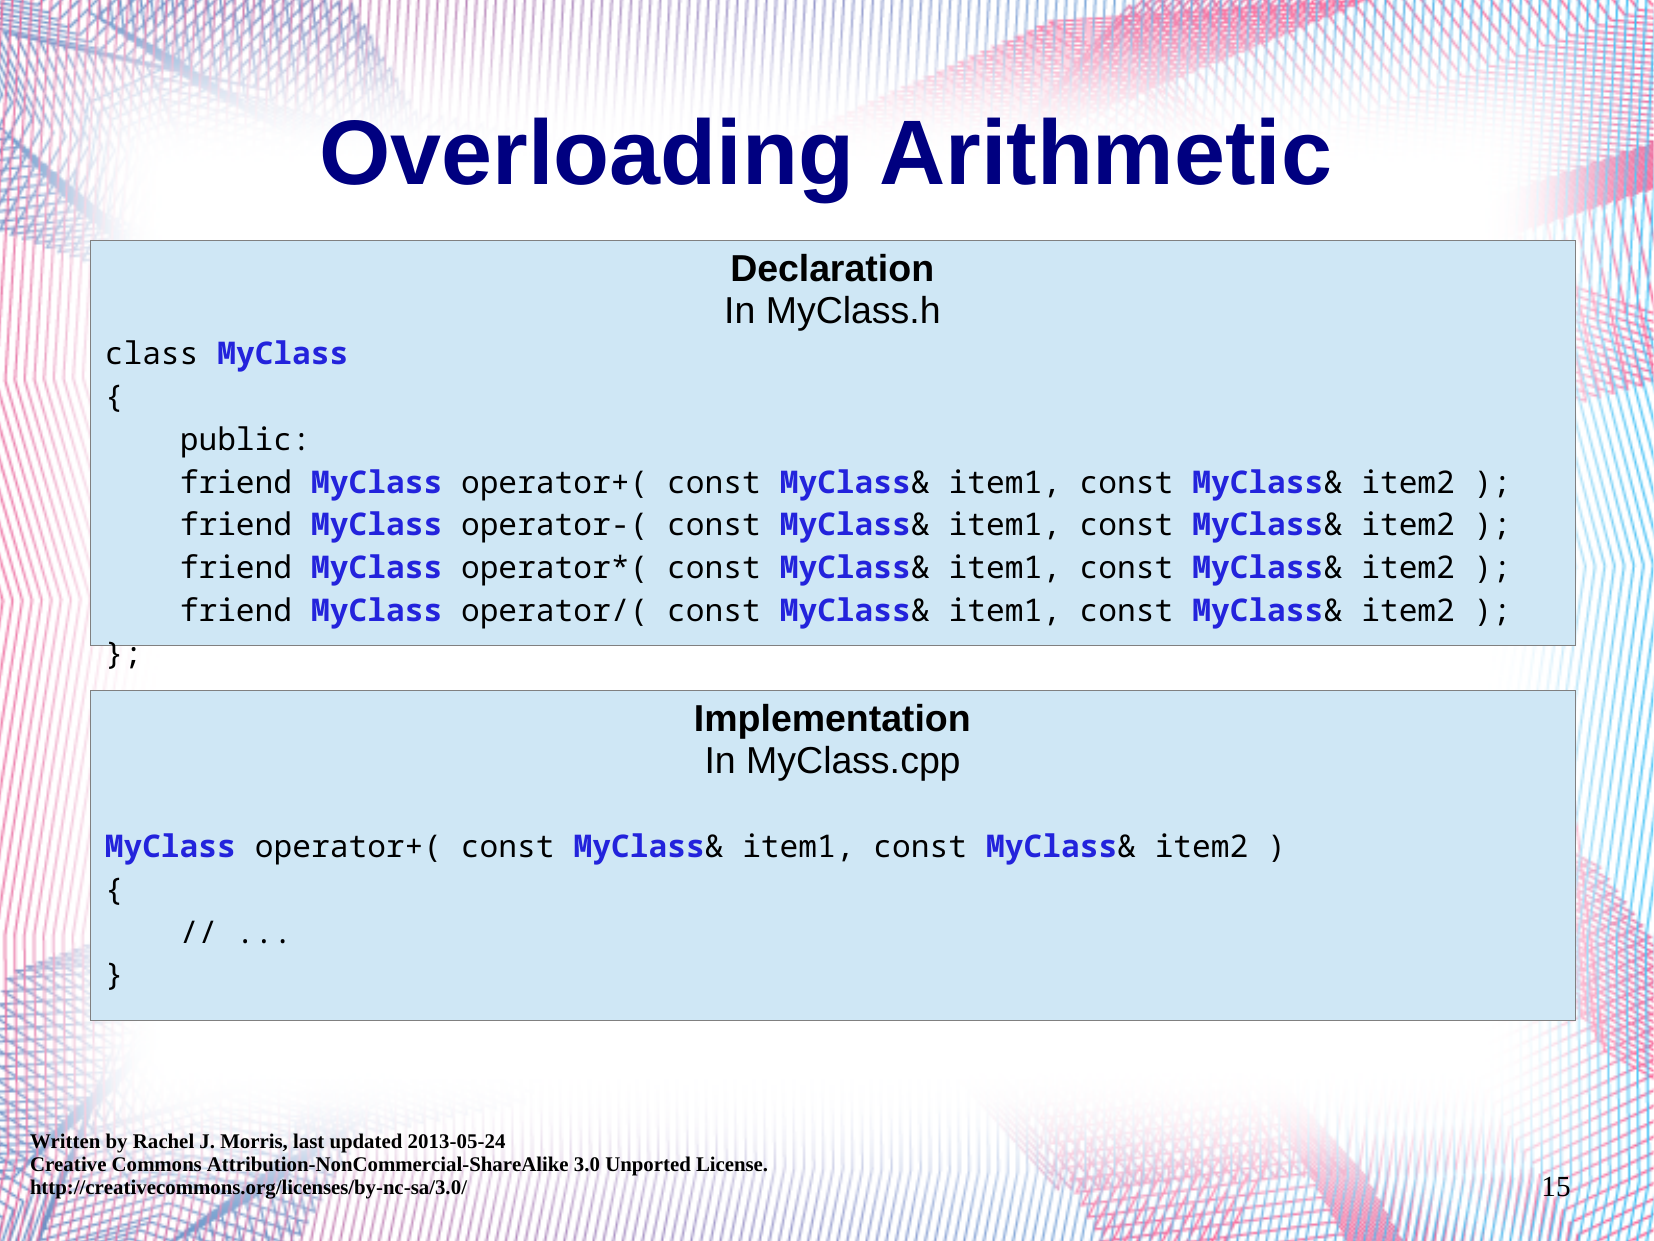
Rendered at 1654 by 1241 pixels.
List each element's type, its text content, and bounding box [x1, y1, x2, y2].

picture [0, 0, 1654, 1241]
text_box Implementation In MyClass.cpp MyClass operator+( const MyClass& item1, const MyClass& item2 ) { // ... } [90, 690, 1576, 1021]
text_box Declaration In MyClass.h class MyClass { public: friend MyClass operator+( const MyClass& item1, const MyClass& item2 ); friend MyClass operator-( const MyClass& item1, const MyClass& item2 ); friend MyClass operator*( const MyClass& item1, const MyClass& item2 ); friend MyClass operator/( const MyClass& item1, const MyClass& item2 ); }; [90, 240, 1576, 646]
title Overloading Arithmetic [82, 49, 1571, 257]
